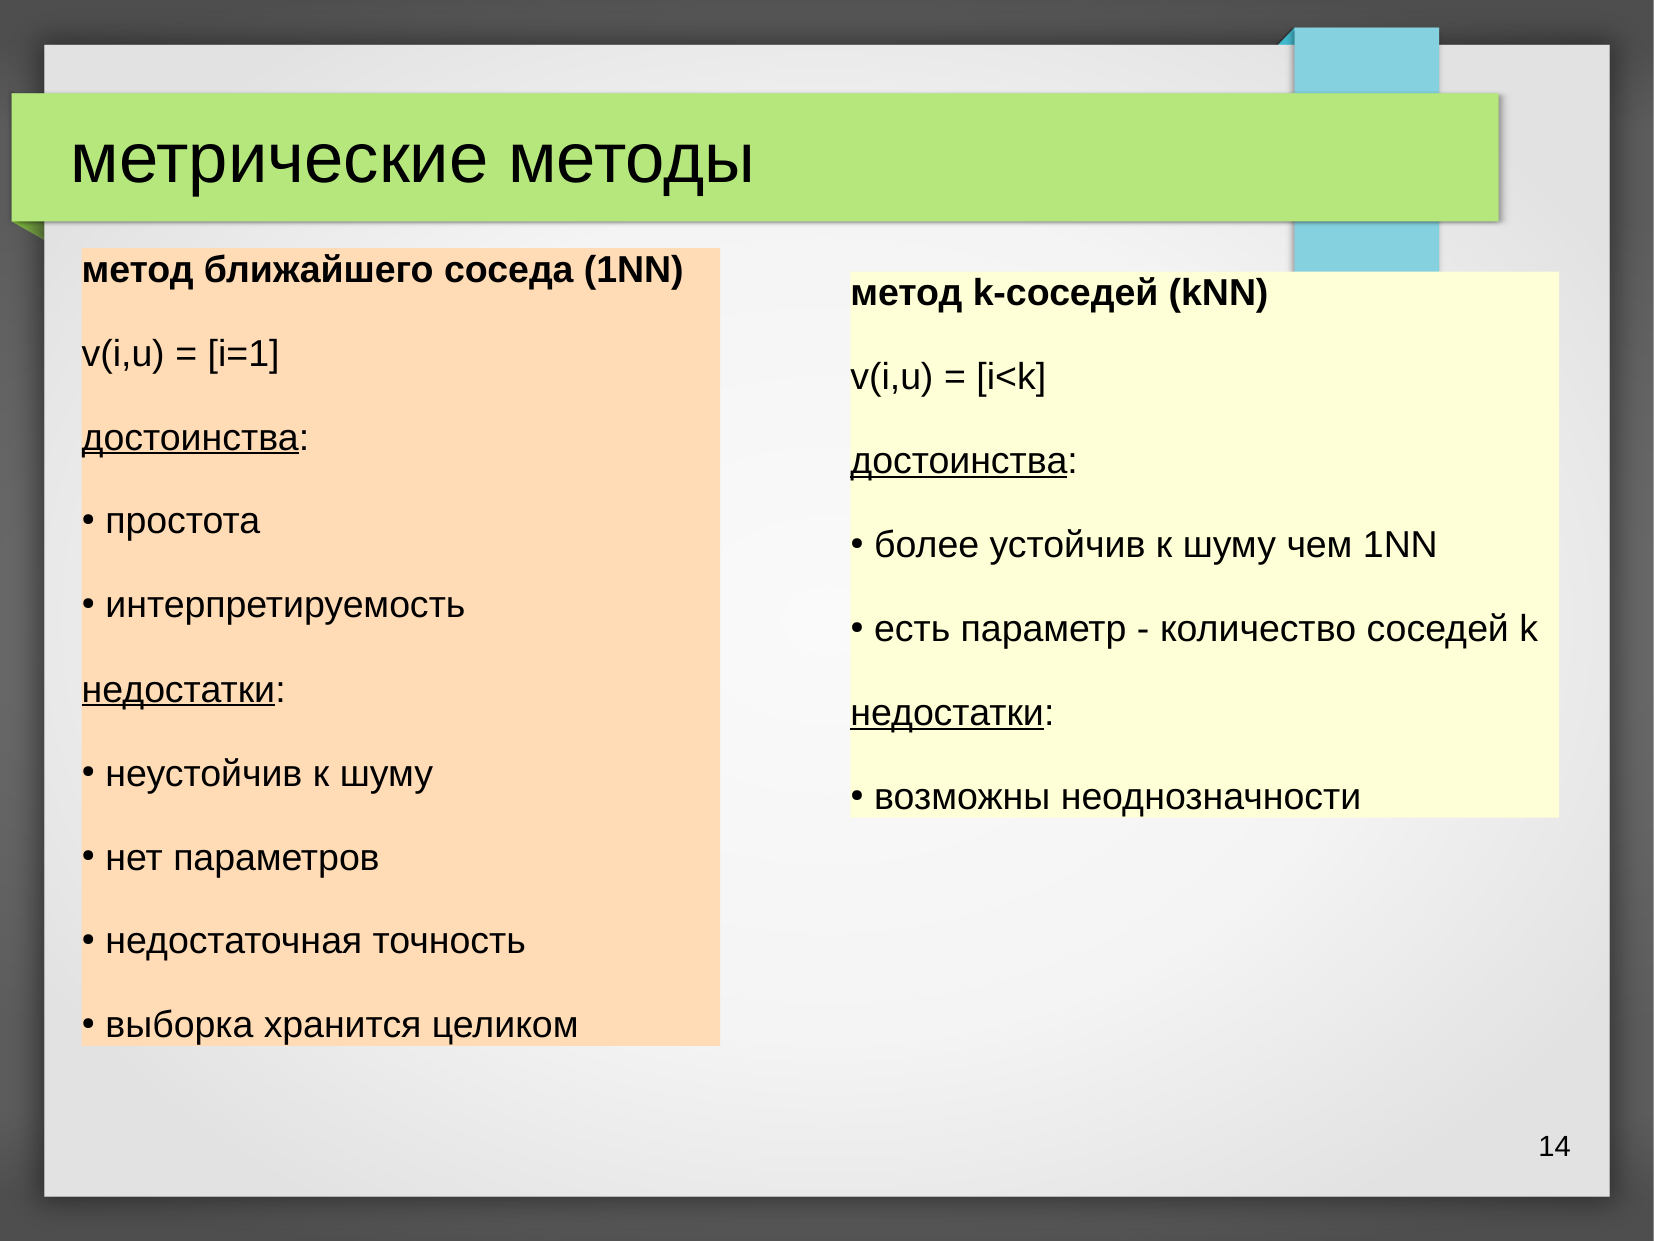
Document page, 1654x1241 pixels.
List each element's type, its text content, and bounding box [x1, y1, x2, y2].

title метрические методы [70, 118, 1205, 199]
picture [0, 0, 1654, 1241]
text_box метод ближайшего соседа (1NN) v(i,u) = [i=1] достоинства: простота интерпретируемость недостатки: неустойчив к шуму нет параметров недостаточная точность выборка хранится целиком [81, 248, 720, 1046]
text_box метод k-соседей (kNN) v(i,u) = [i<k] достоинства: более устойчив к шуму чем 1NN есть параметр - количество соседей k недостатки: возможны неоднозначности [850, 271, 1560, 818]
